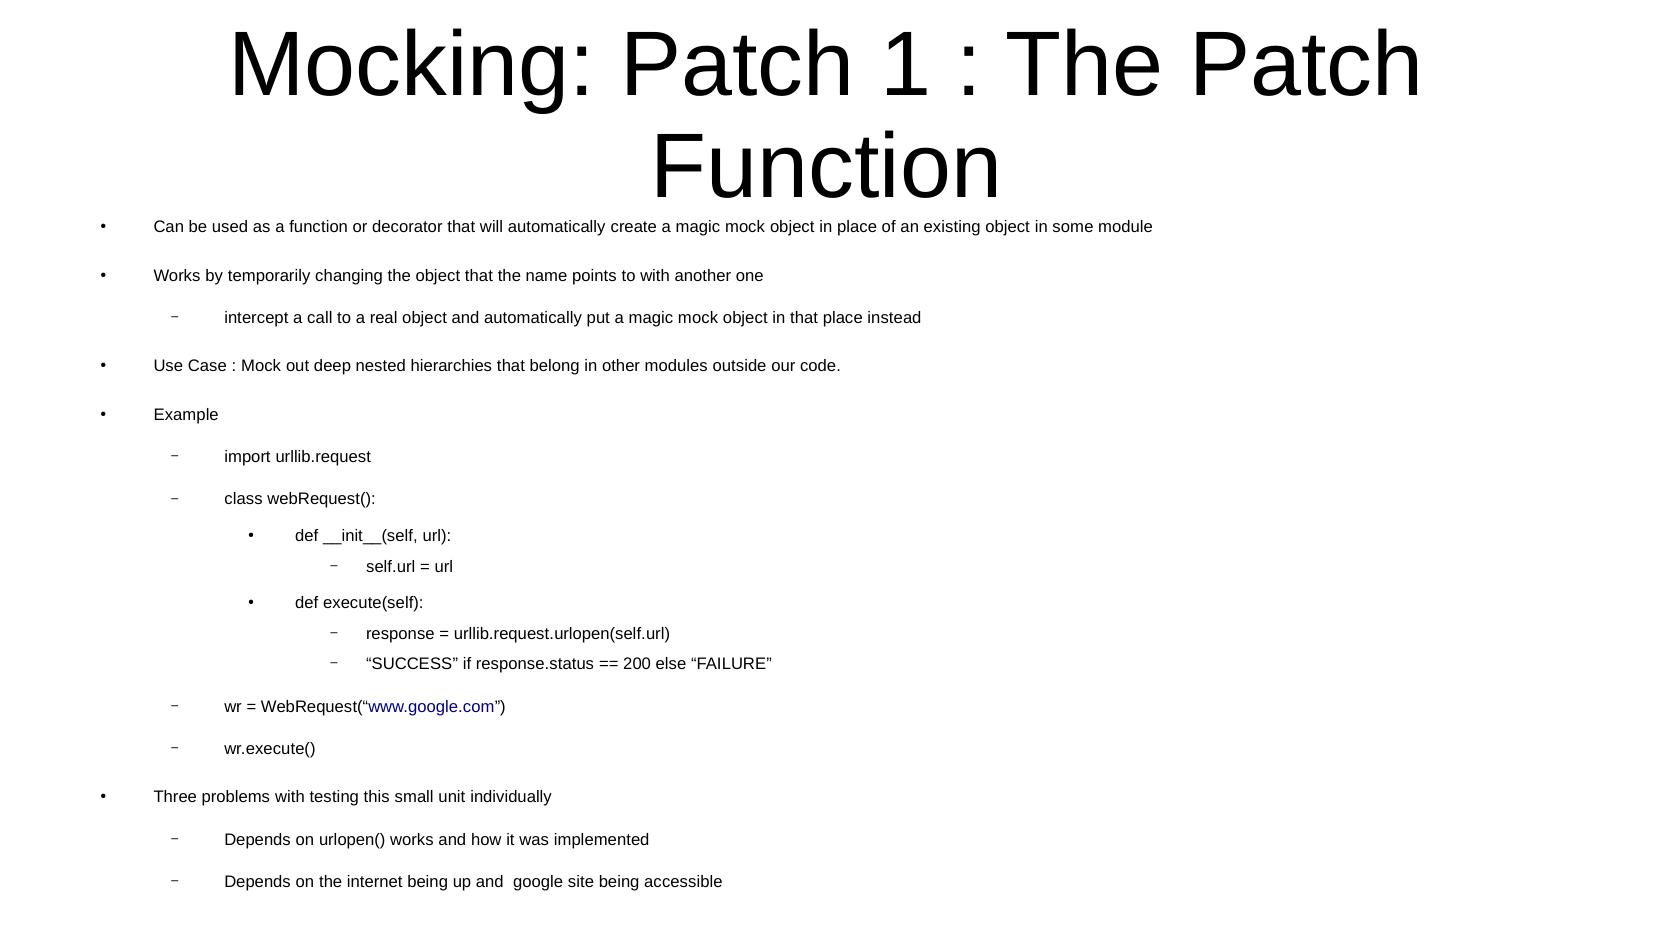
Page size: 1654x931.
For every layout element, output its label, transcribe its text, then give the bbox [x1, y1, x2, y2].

list Can be used as a function or decorator that will automatically create a magic mock object in place of an existing object in some module Works by temporarily changing the object that the name points to with another one intercept a call to a real object and automatically put a magic mock object in that place instead Use Case : Mock out deep nested hierarchies that belong in other modules outside our code. Example import urllib.request class webRequest(): def __init__(self, url): self.url = url def execute(self): response = urllib.request.urlopen(self.url) “SUCCESS” if response.status == 200 else “FAILURE” wr = WebRequest(“www.google.com”) wr.execute() Three problems with testing this small unit individually Depends on urlopen() works and how it was implemented Depends on the internet being up and google site being accessible [82, 217, 1636, 916]
title Mocking: Patch 1 : The Patch Function [82, 12, 1571, 217]
